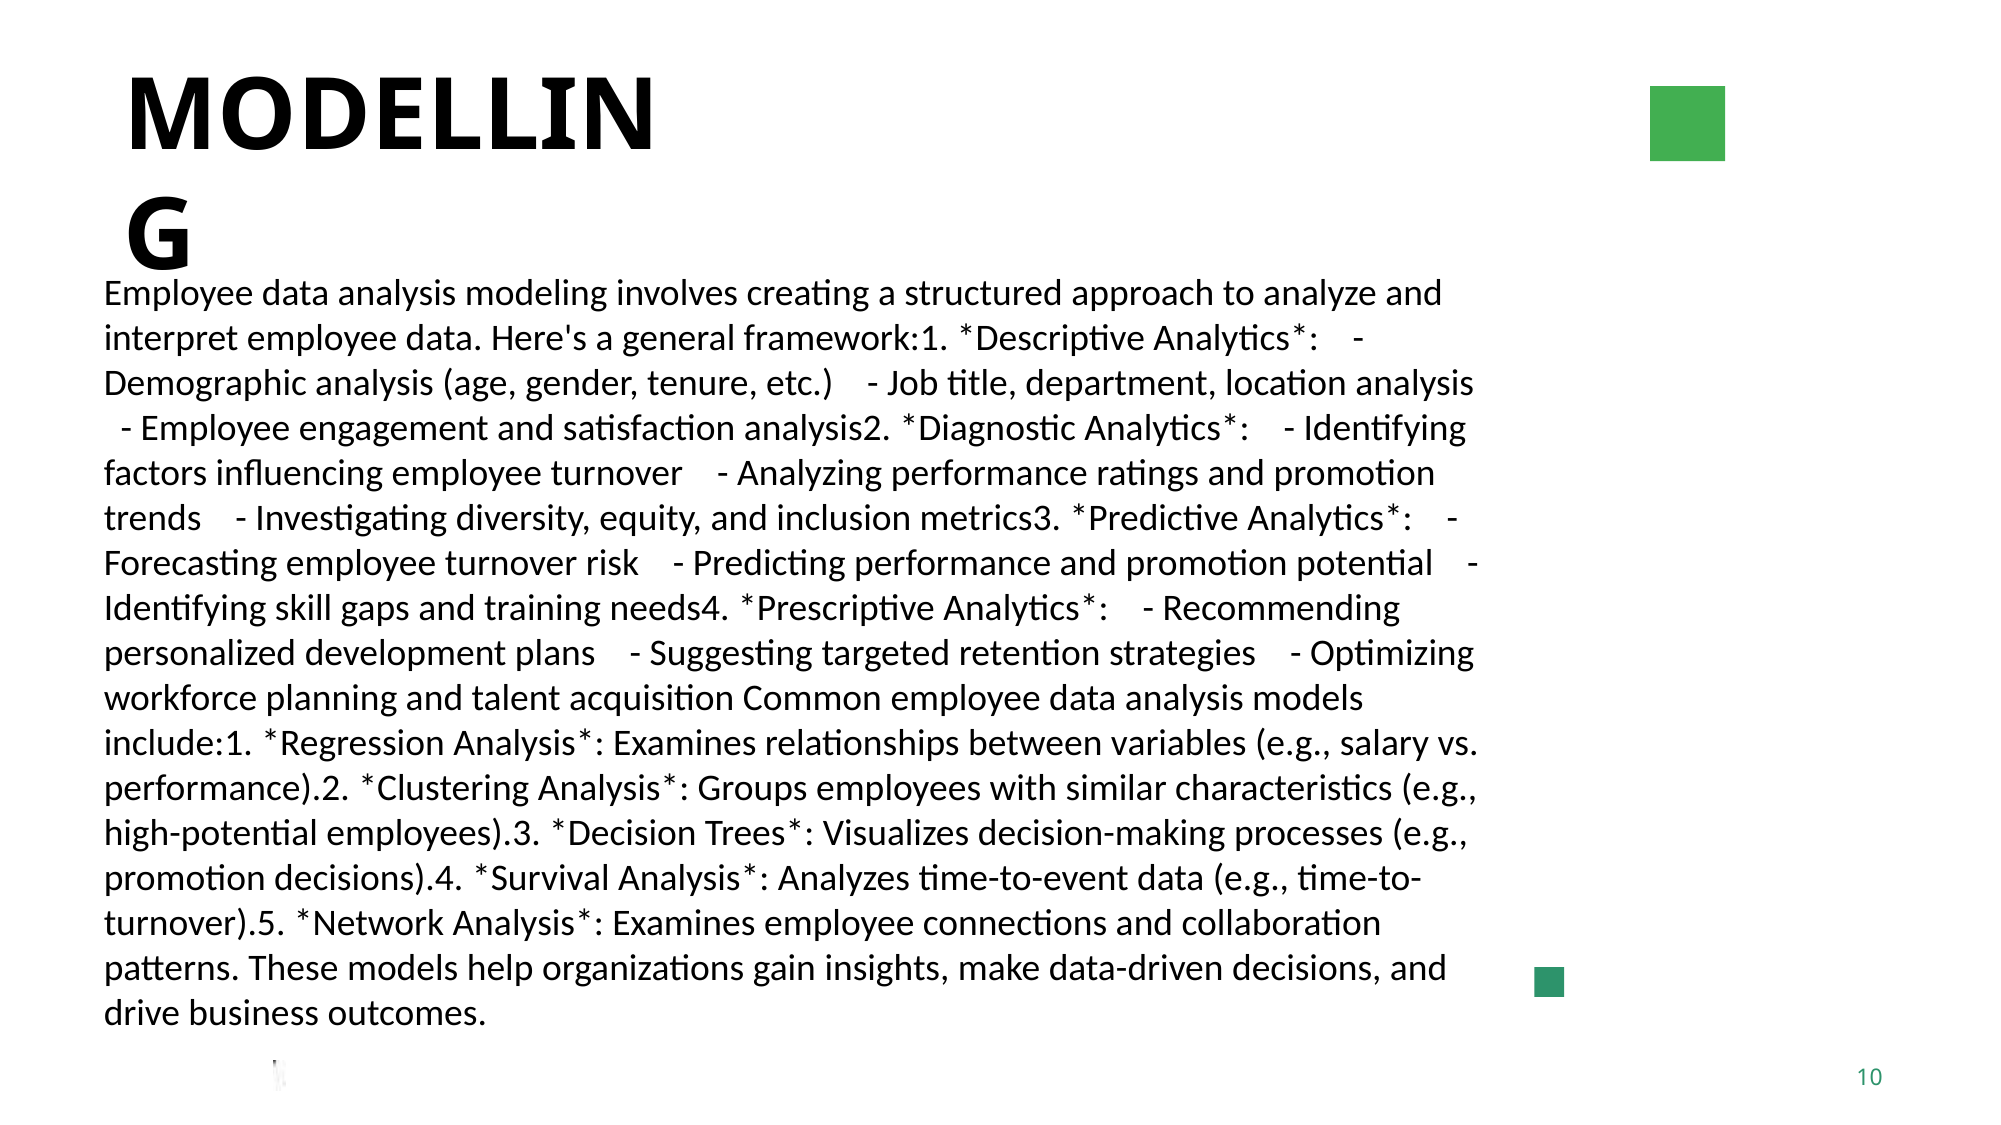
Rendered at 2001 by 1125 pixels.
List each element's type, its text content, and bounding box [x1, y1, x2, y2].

picture [273, 1060, 286, 1091]
text_box [1650, 86, 1726, 162]
text_box 10 [1849, 1061, 1888, 1094]
text_box MODELLING [121, 47, 664, 173]
text_box Employee data analysis modeling involves creating a structured approach to analyze and interpret employee data. Here's a general framework:1. *Descriptive Analytics*: - Demographic analysis (age, gender, tenure, etc.) - Job title, department, location analysis - Employee engagement and satisfaction analysis2. *Diagnostic Analytics*: - Identifying factors influencing employee turnover - Analyzing performance ratings and promotion trends - Investigating diversity, equity, and inclusion metrics3. *Predictive Analytics*: - Forecasting employee turnover risk - Predicting performance and promotion potential - Identifying skill gaps and training needs4. *Prescriptive Analytics*: - Recommending personalized development plans - Suggesting targeted retention strategies - Optimizing workforce planning and talent acquisition Common employee data analysis models include:1. *Regression Analysis*: Examines relationships between variables (e.g., salary vs. performance).2. *Clustering Analysis*: Groups employees with similar characteristics (e.g., high-potential employees).3. *Decision Trees*: Visualizes decision-making processes (e.g., promotion decisions).4. *Survival Analysis*: Analyzes time-to-event data (e.g., time-to-turnover).5. *Network Analysis*: Examines employee connections and collaboration patterns. These models help organizations gain insights, make data-driven decisions, and drive business outcomes. [88, 260, 1503, 1049]
text_box [1534, 967, 1565, 997]
